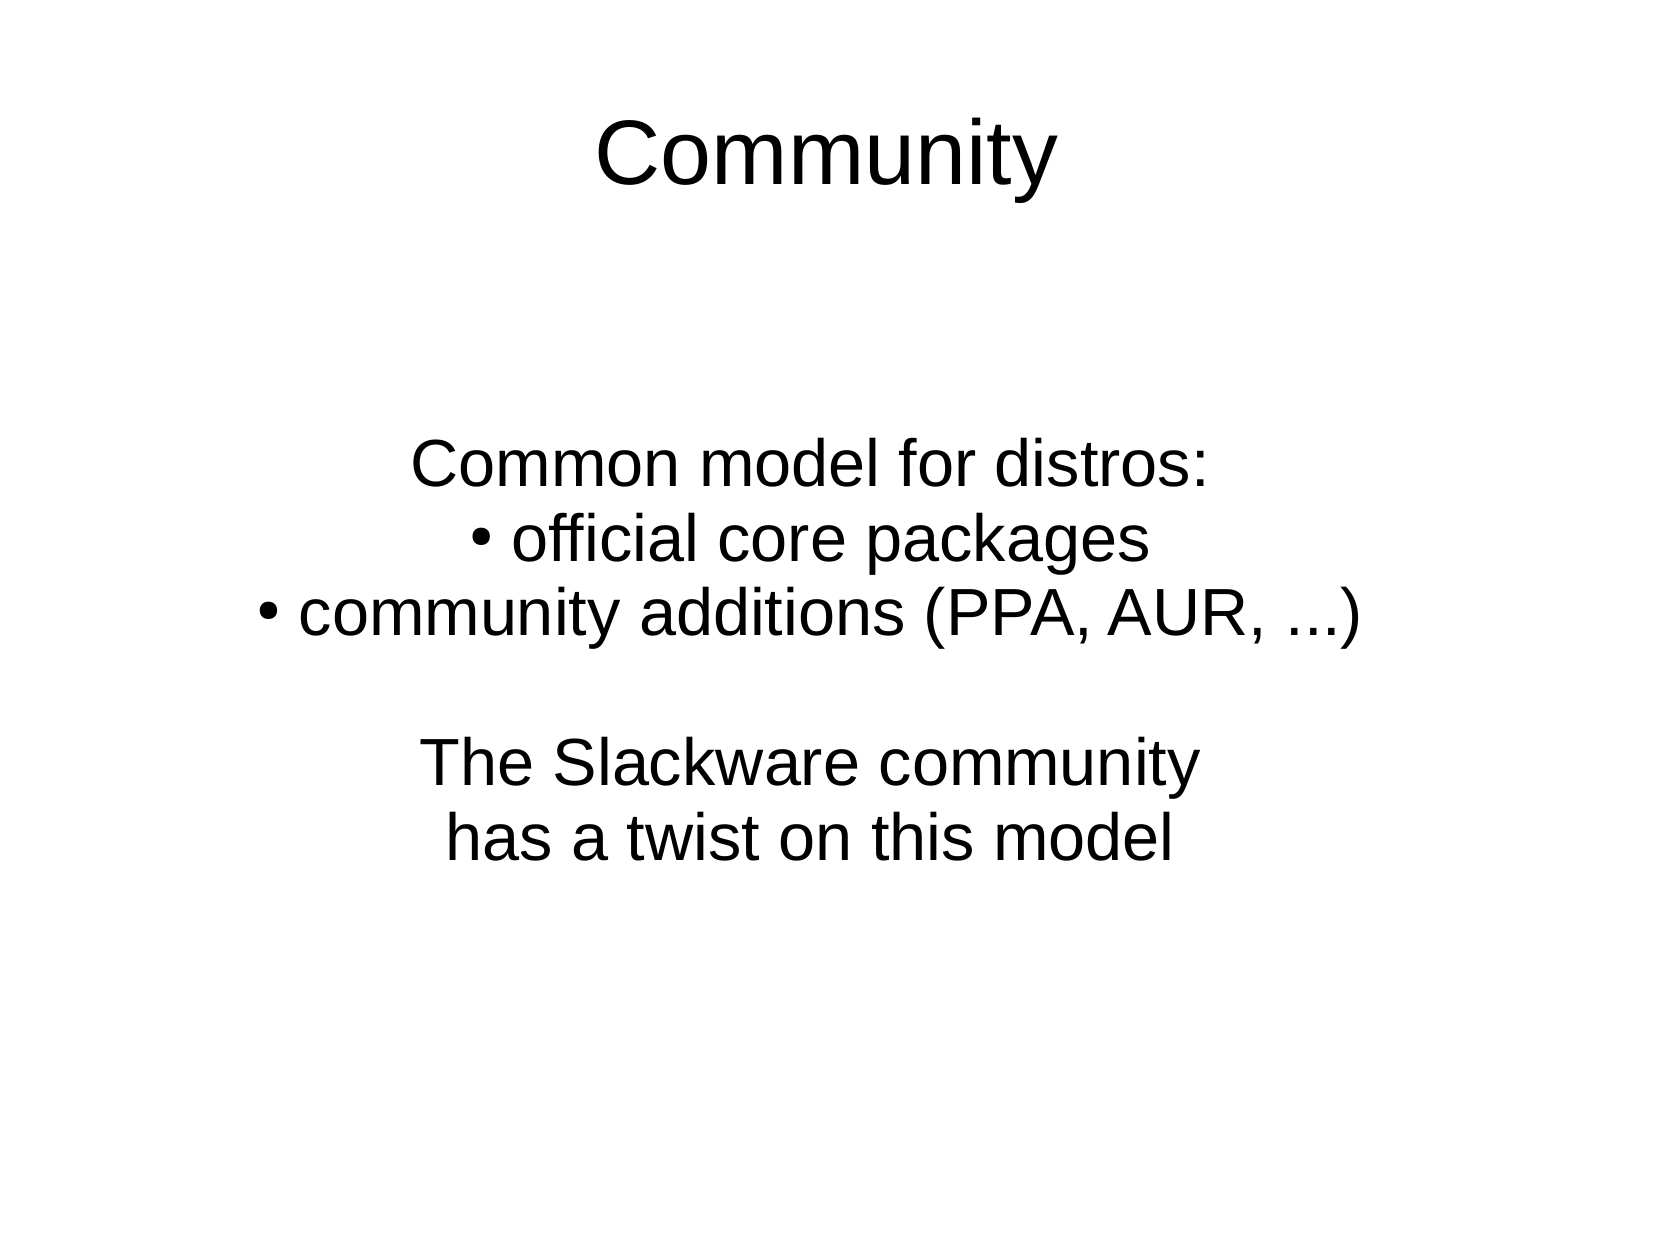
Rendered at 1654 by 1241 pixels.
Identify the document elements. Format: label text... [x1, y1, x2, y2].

text_box Common model for distros: official core packages community additions (PPA, AUR, ...) The Slackware community has a twist on this model [82, 290, 1538, 1010]
title Community [82, 49, 1571, 257]
